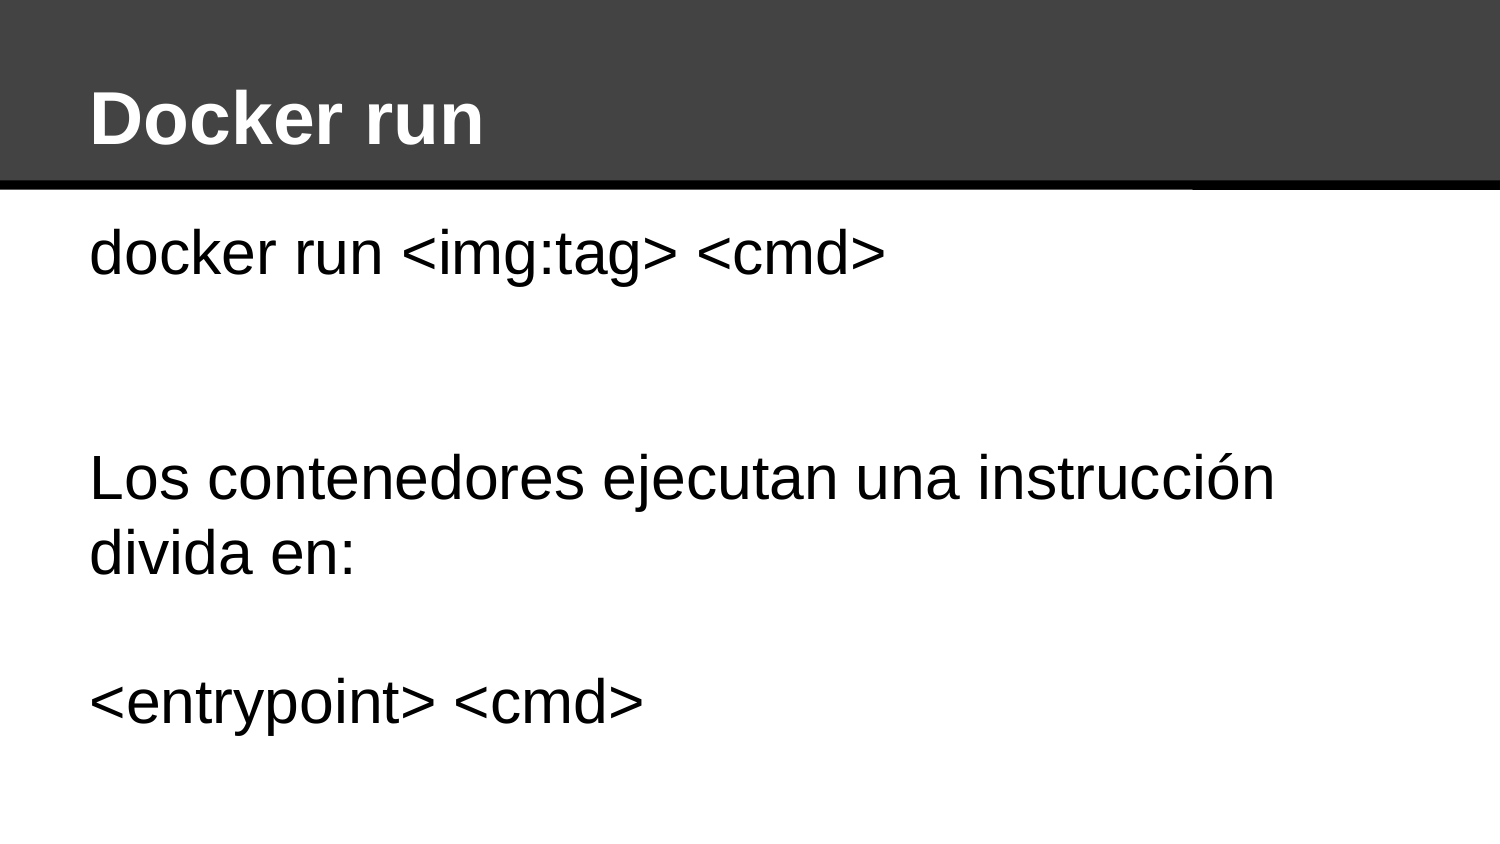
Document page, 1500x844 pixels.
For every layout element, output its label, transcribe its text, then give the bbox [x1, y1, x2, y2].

text_box docker run <img:tag> <cmd> Los contenedores ejecutan una instrucción divida en: <entrypoint> <cmd> [75, 196, 1425, 808]
text_box Docker run [75, 33, 1425, 175]
